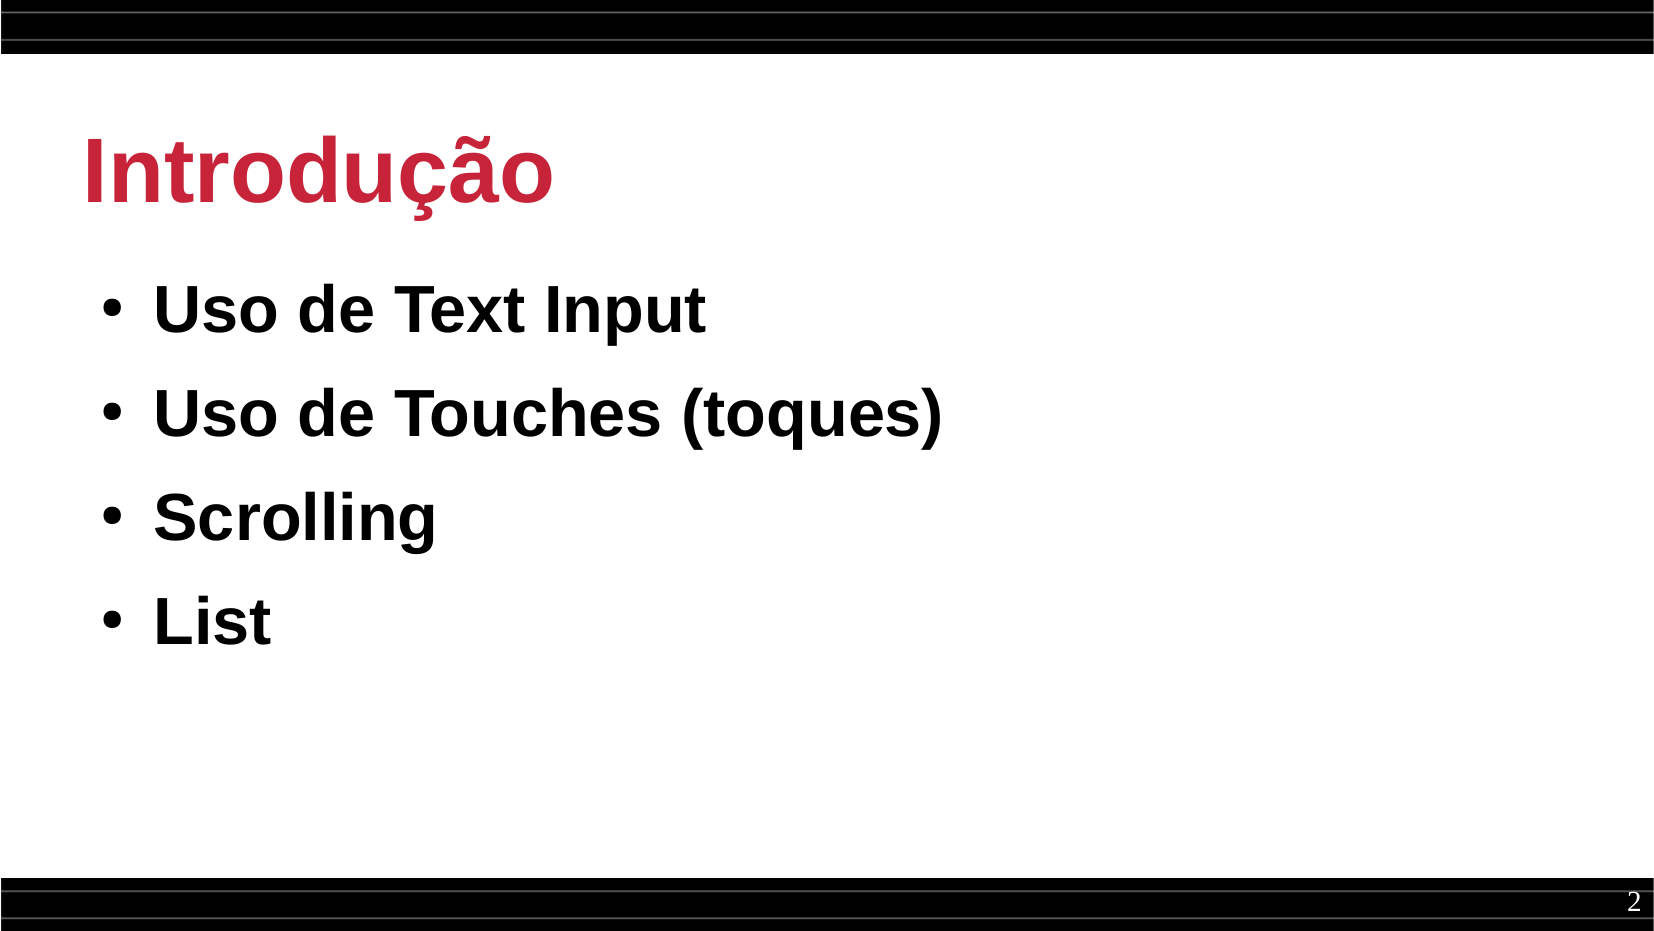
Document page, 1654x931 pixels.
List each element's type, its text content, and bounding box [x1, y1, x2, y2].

list Uso de Text Input Uso de Touches (toques) Scrolling List [82, 271, 1571, 851]
picture [1, 0, 1654, 54]
title Introdução [82, 92, 1571, 249]
picture [1, 878, 1654, 931]
